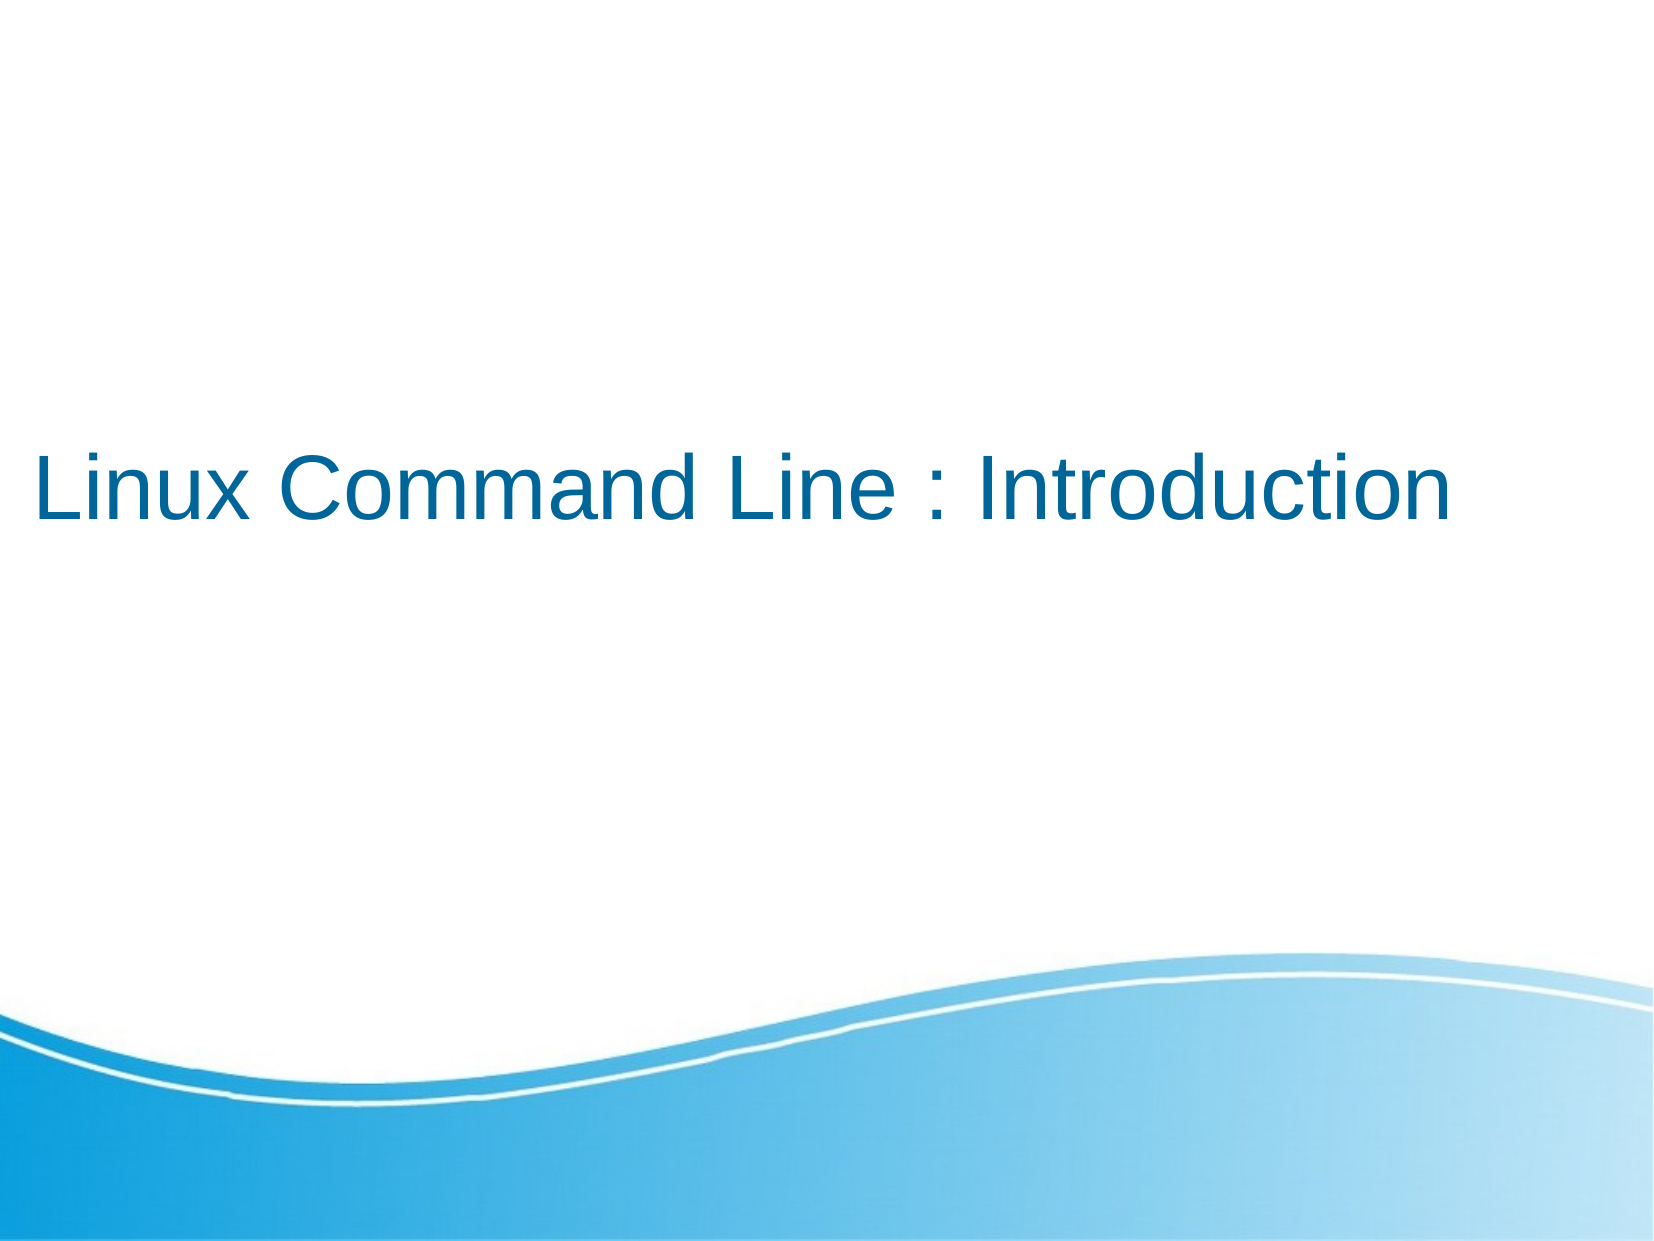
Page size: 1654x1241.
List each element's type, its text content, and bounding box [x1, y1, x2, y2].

title Linux Command Line : Introduction [0, 384, 1489, 592]
picture [0, 952, 1654, 1241]
